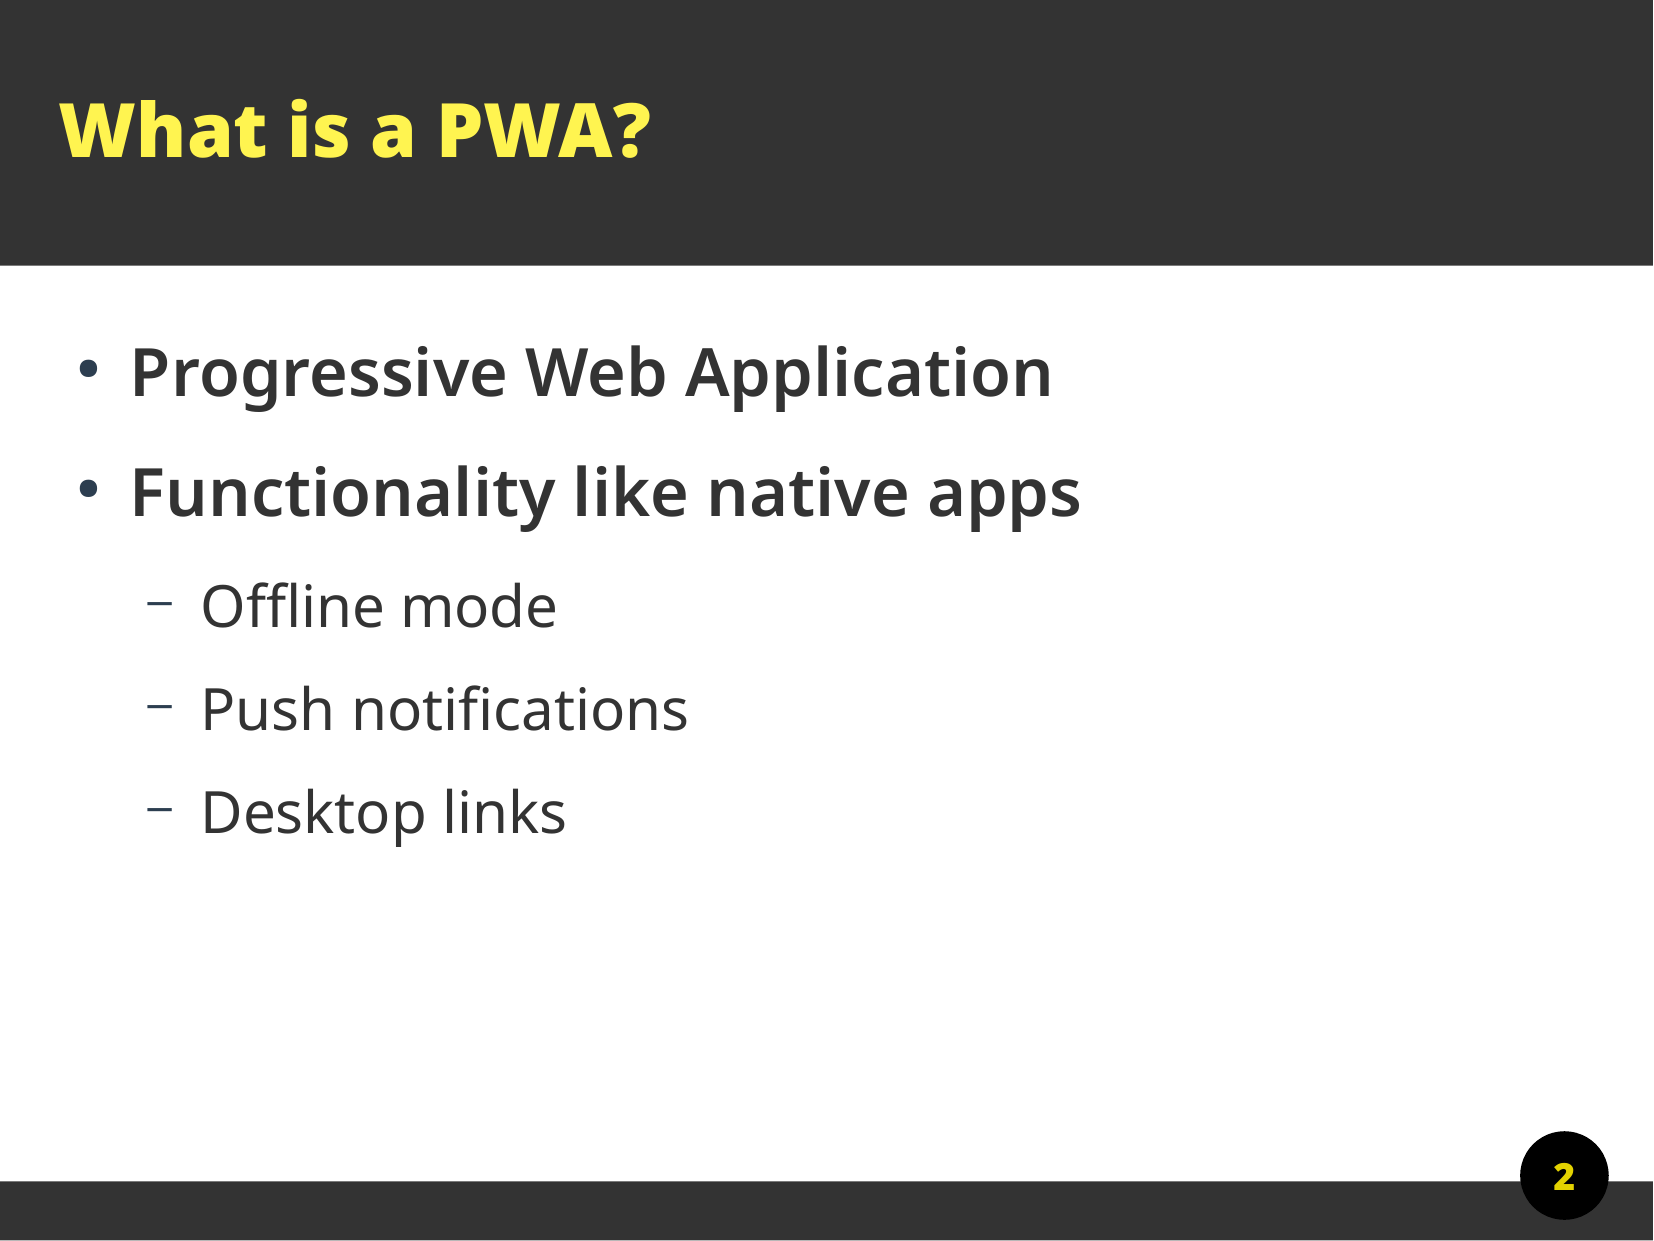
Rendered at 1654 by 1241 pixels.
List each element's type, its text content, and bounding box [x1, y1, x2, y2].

title What is a PWA? [58, 49, 1594, 207]
list Progressive Web Application Functionality like native apps Offline mode Push notifications Desktop links [58, 324, 1594, 1152]
